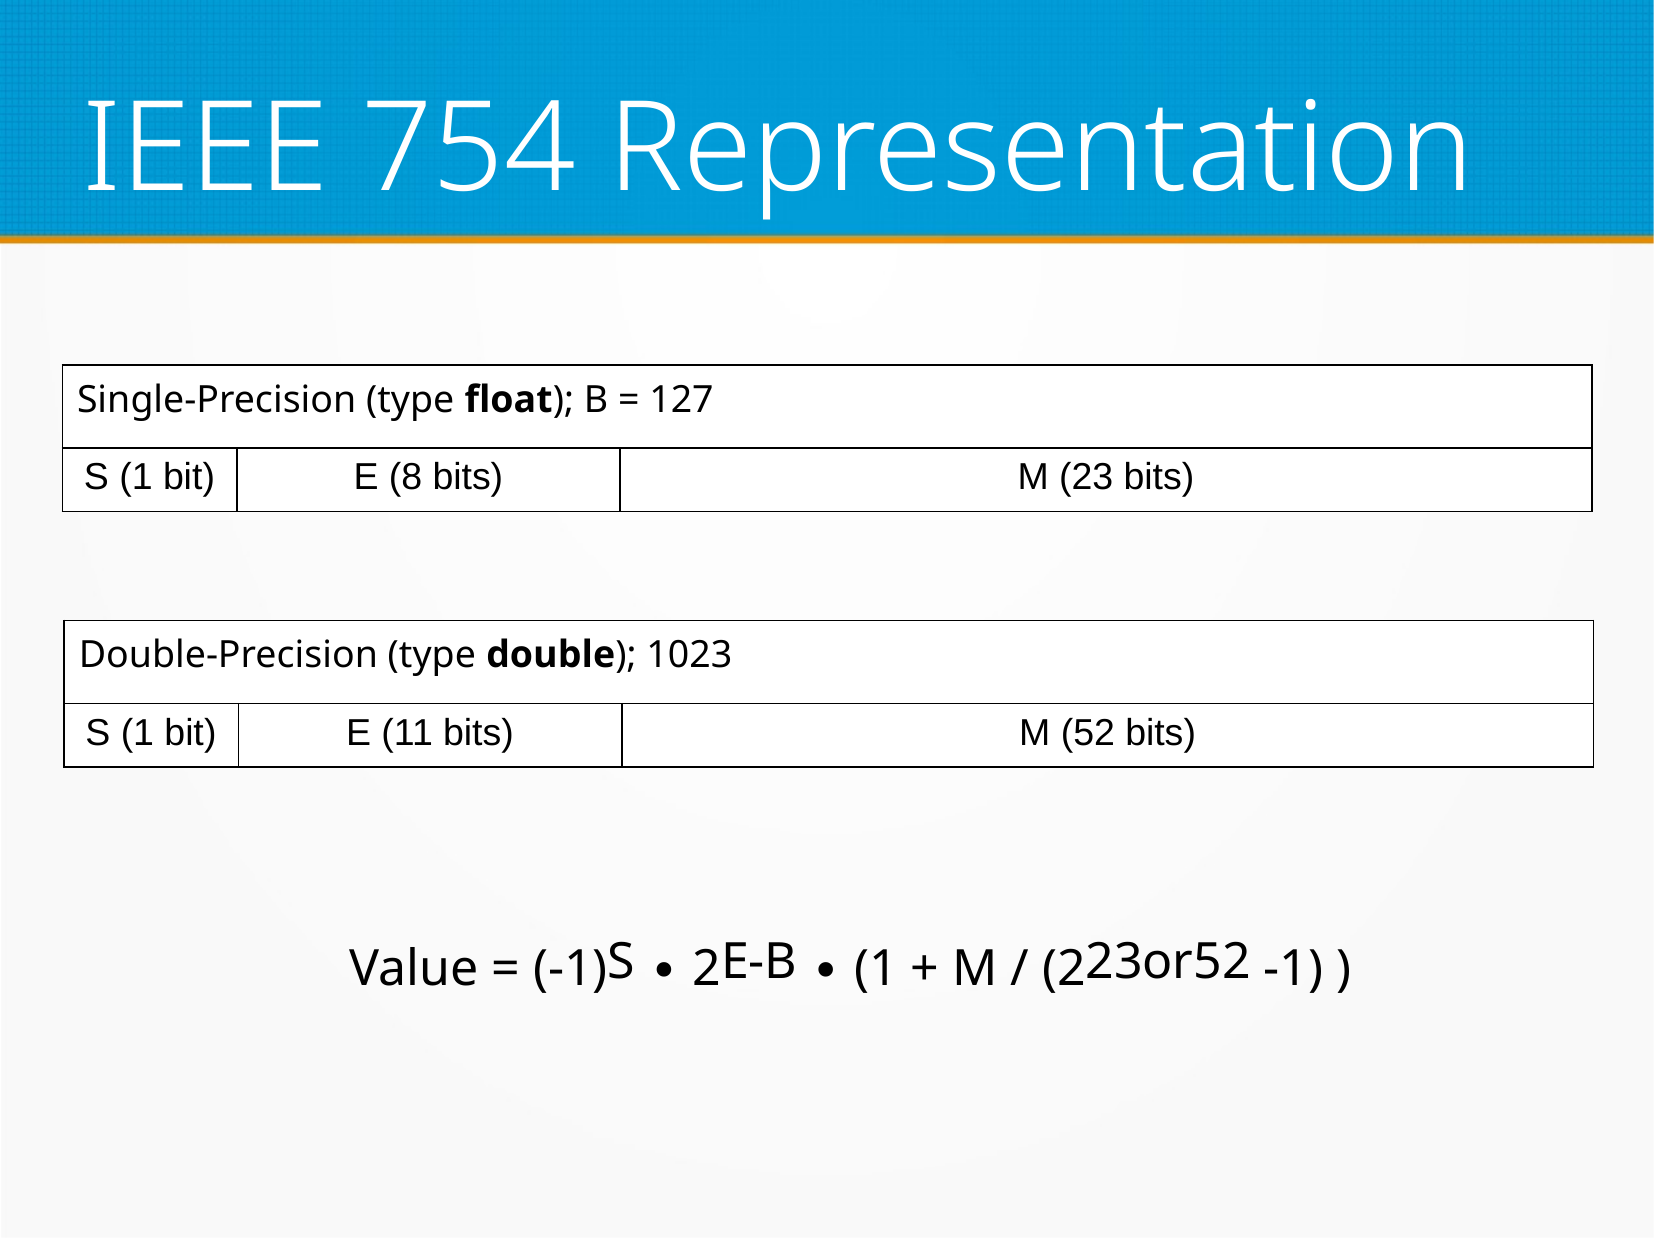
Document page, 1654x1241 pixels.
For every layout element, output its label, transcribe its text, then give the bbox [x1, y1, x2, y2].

table_cell S (1 bit) [65, 704, 238, 766]
picture [0, 233, 1654, 1241]
table_header Single-Precision (type float); B = 127 [63, 366, 1591, 447]
table_cell E (8 bits) [238, 449, 619, 511]
table_cell M (23 bits) [621, 449, 1591, 511]
title IEEE 754 Representation [82, 19, 1571, 227]
table_cell M (52 bits) [623, 704, 1593, 766]
text_box Value = (-1)S ∙ 2E-B ∙ (1 + M / (223or52 -1) ) [188, 925, 1512, 1000]
table_cell E (11 bits) [239, 704, 621, 766]
table_header Double-Precision (type double); 1023 [65, 621, 1593, 703]
table_cell S (1 bit) [63, 449, 236, 511]
